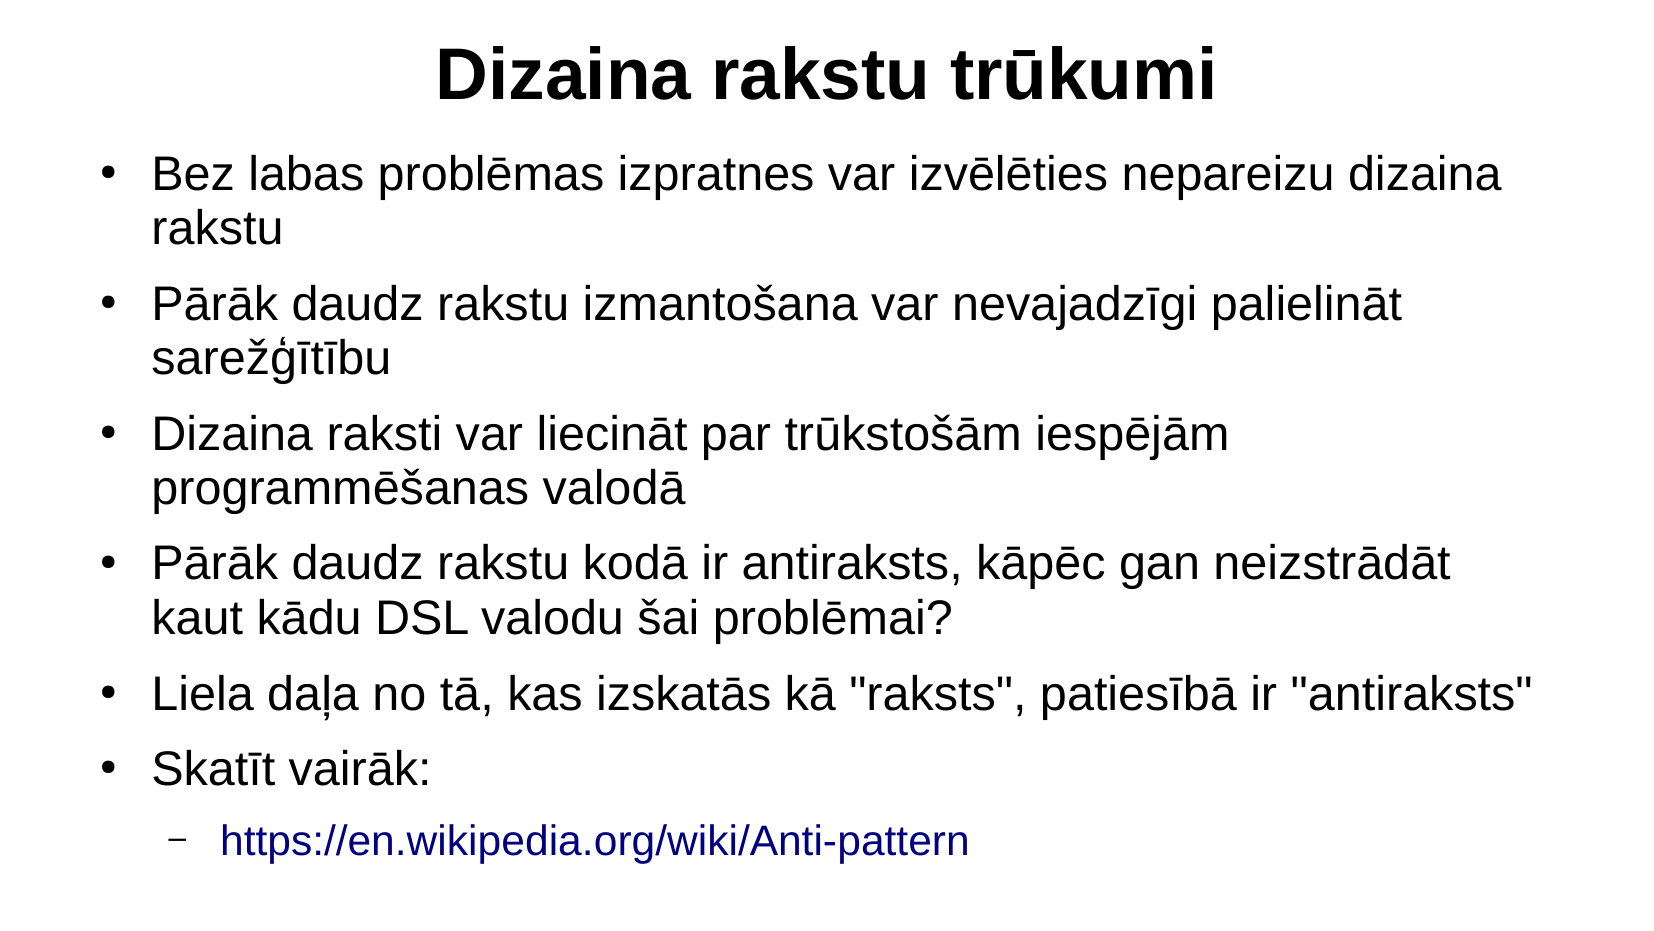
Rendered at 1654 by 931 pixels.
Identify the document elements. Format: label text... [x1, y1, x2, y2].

list Bez labas problēmas izpratnes var izvēlēties nepareizu dizaina rakstu Pārāk daudz rakstu izmantošana var nevajadzīgi palielināt sarežģītību Dizaina raksti var liecināt par trūkstošām iespējām programmēšanas valodā Pārāk daudz rakstu kodā ir antiraksts, kāpēc gan neizstrādāt kaut kādu DSL valodu šai problēmai? Liela daļa no tā, kas izskatās kā "raksts", patiesībā ir "antiraksts" Skatīt vairāk: https://en.wikipedia.org/wiki/Anti-pattern [82, 146, 1546, 878]
title Dizaina rakstu trūkumi [82, 33, 1571, 116]
